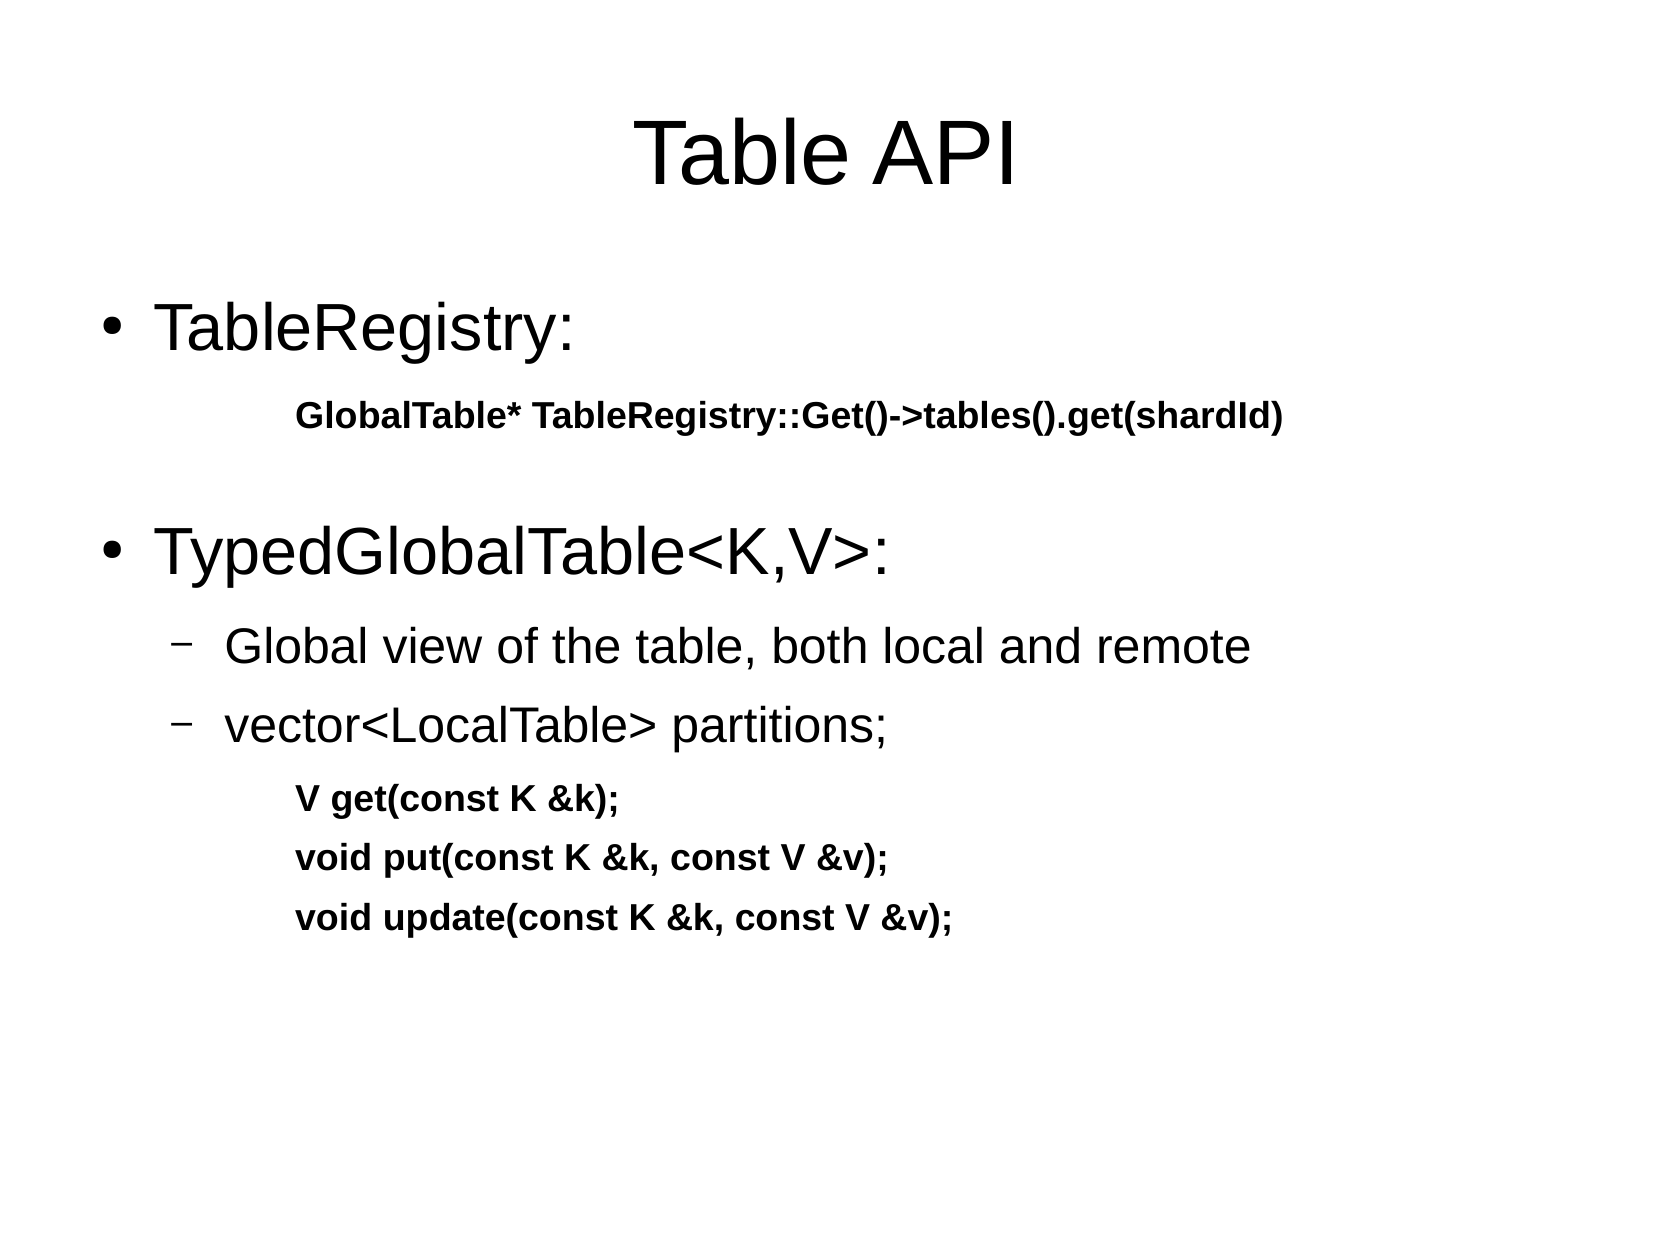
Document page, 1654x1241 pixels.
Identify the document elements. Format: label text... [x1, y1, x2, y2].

list TableRegistry: GlobalTable* TableRegistry::Get()->tables().get(shardId) TypedGlobalTable<K,V>: Global view of the table, both local and remote vector<LocalTable> partitions; V get(const K &k); void put(const K &k, const V &v); void update(const K &k, const V &v); [82, 290, 1571, 1010]
title Table API [82, 49, 1571, 257]
